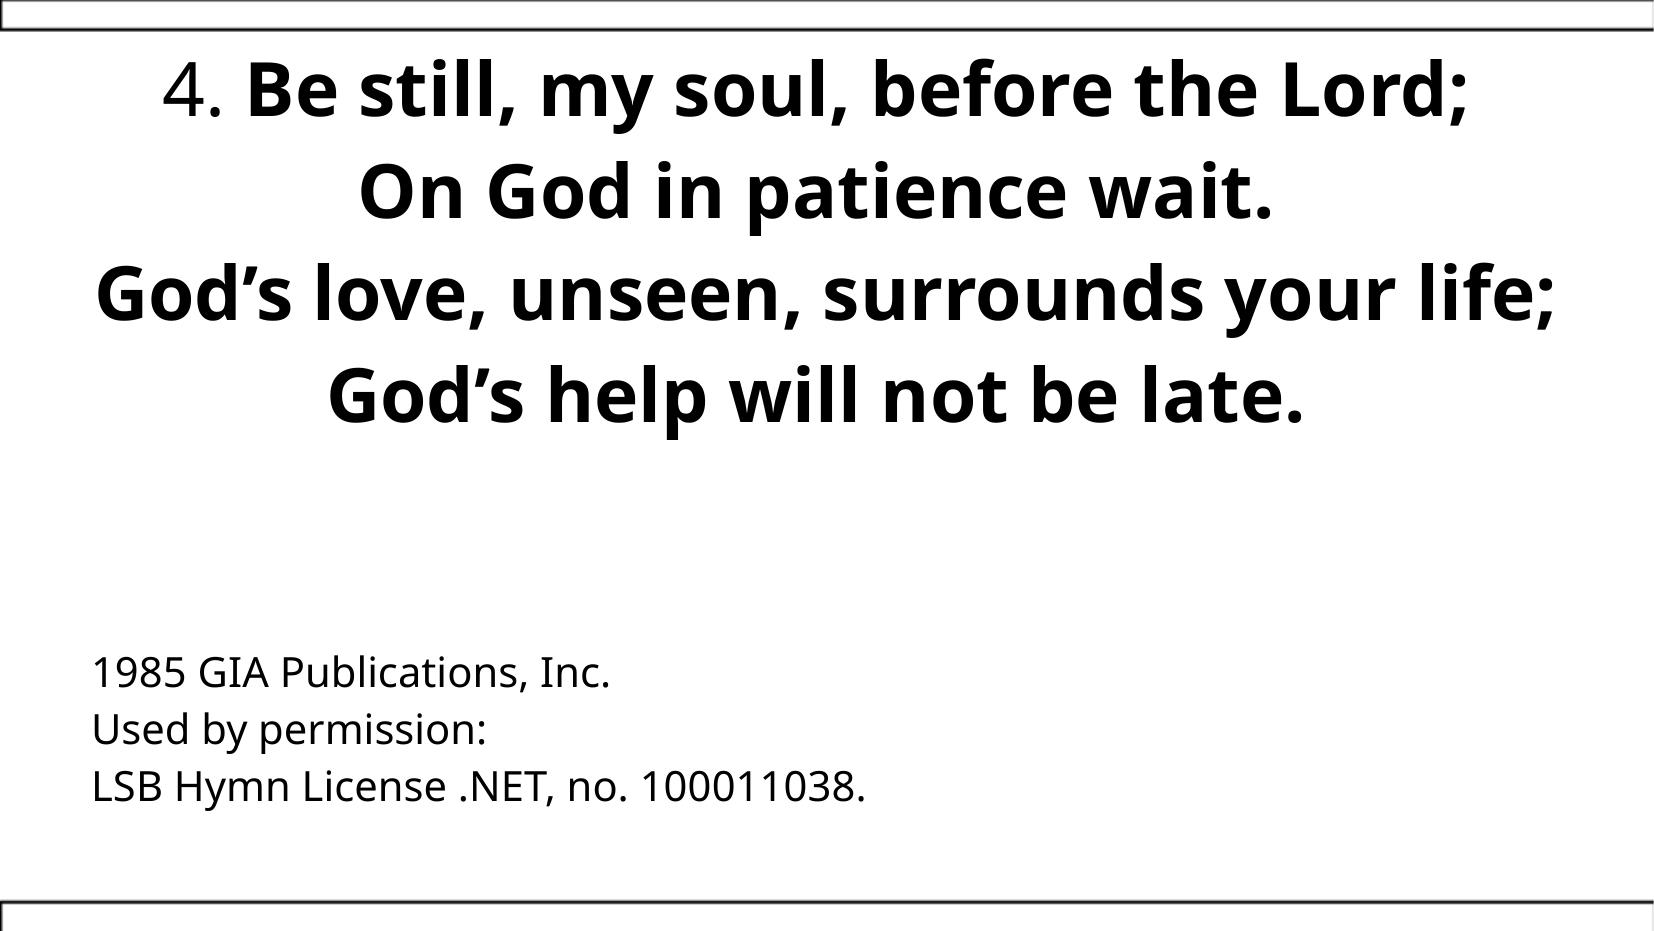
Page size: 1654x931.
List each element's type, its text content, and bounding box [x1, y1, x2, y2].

picture [0, 0, 1654, 931]
text_box 4. Be still, my soul, before the Lord; On God in patience wait. God’s love, unseen, surrounds your life; God’s help will not be late. 1985 GIA Publications, Inc. Used by permission: LSB Hymn License .NET, no. 100011038. [76, 28, 1577, 804]
